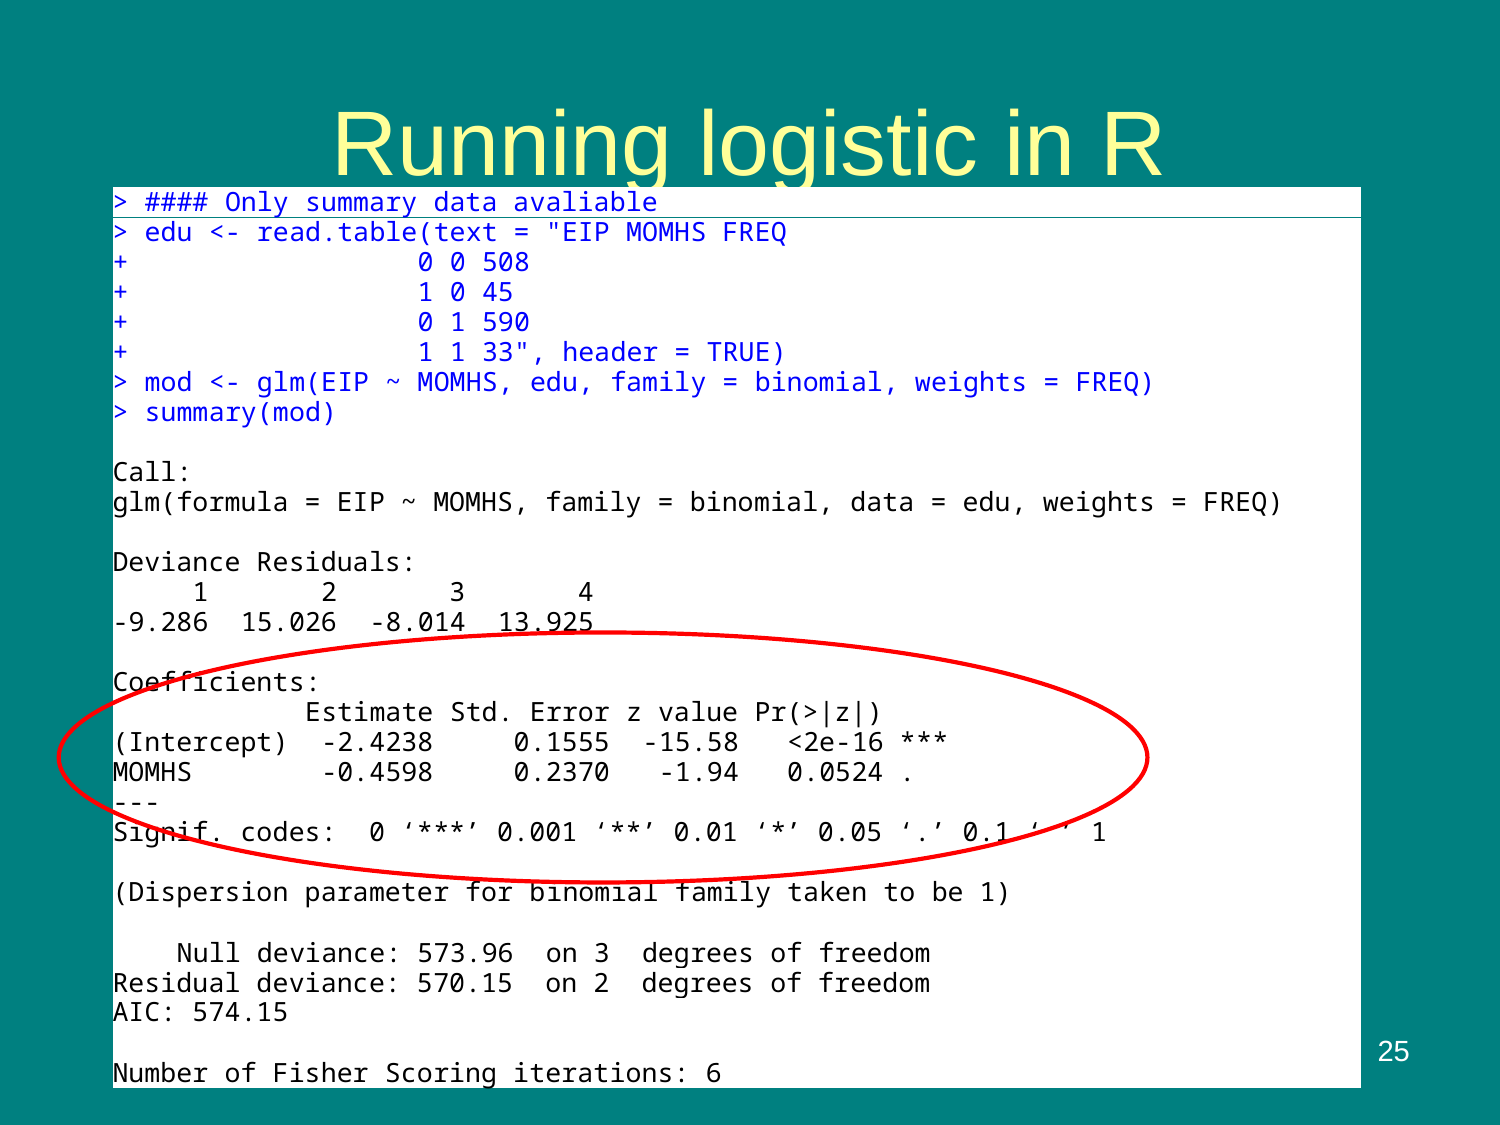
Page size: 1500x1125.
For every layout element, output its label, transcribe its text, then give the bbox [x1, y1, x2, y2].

title Running logistic in R [75, 45, 1425, 233]
slide_number <number> [1363, 1024, 1425, 1103]
picture [112, 635, 1145, 880]
picture [112, 187, 1363, 1125]
